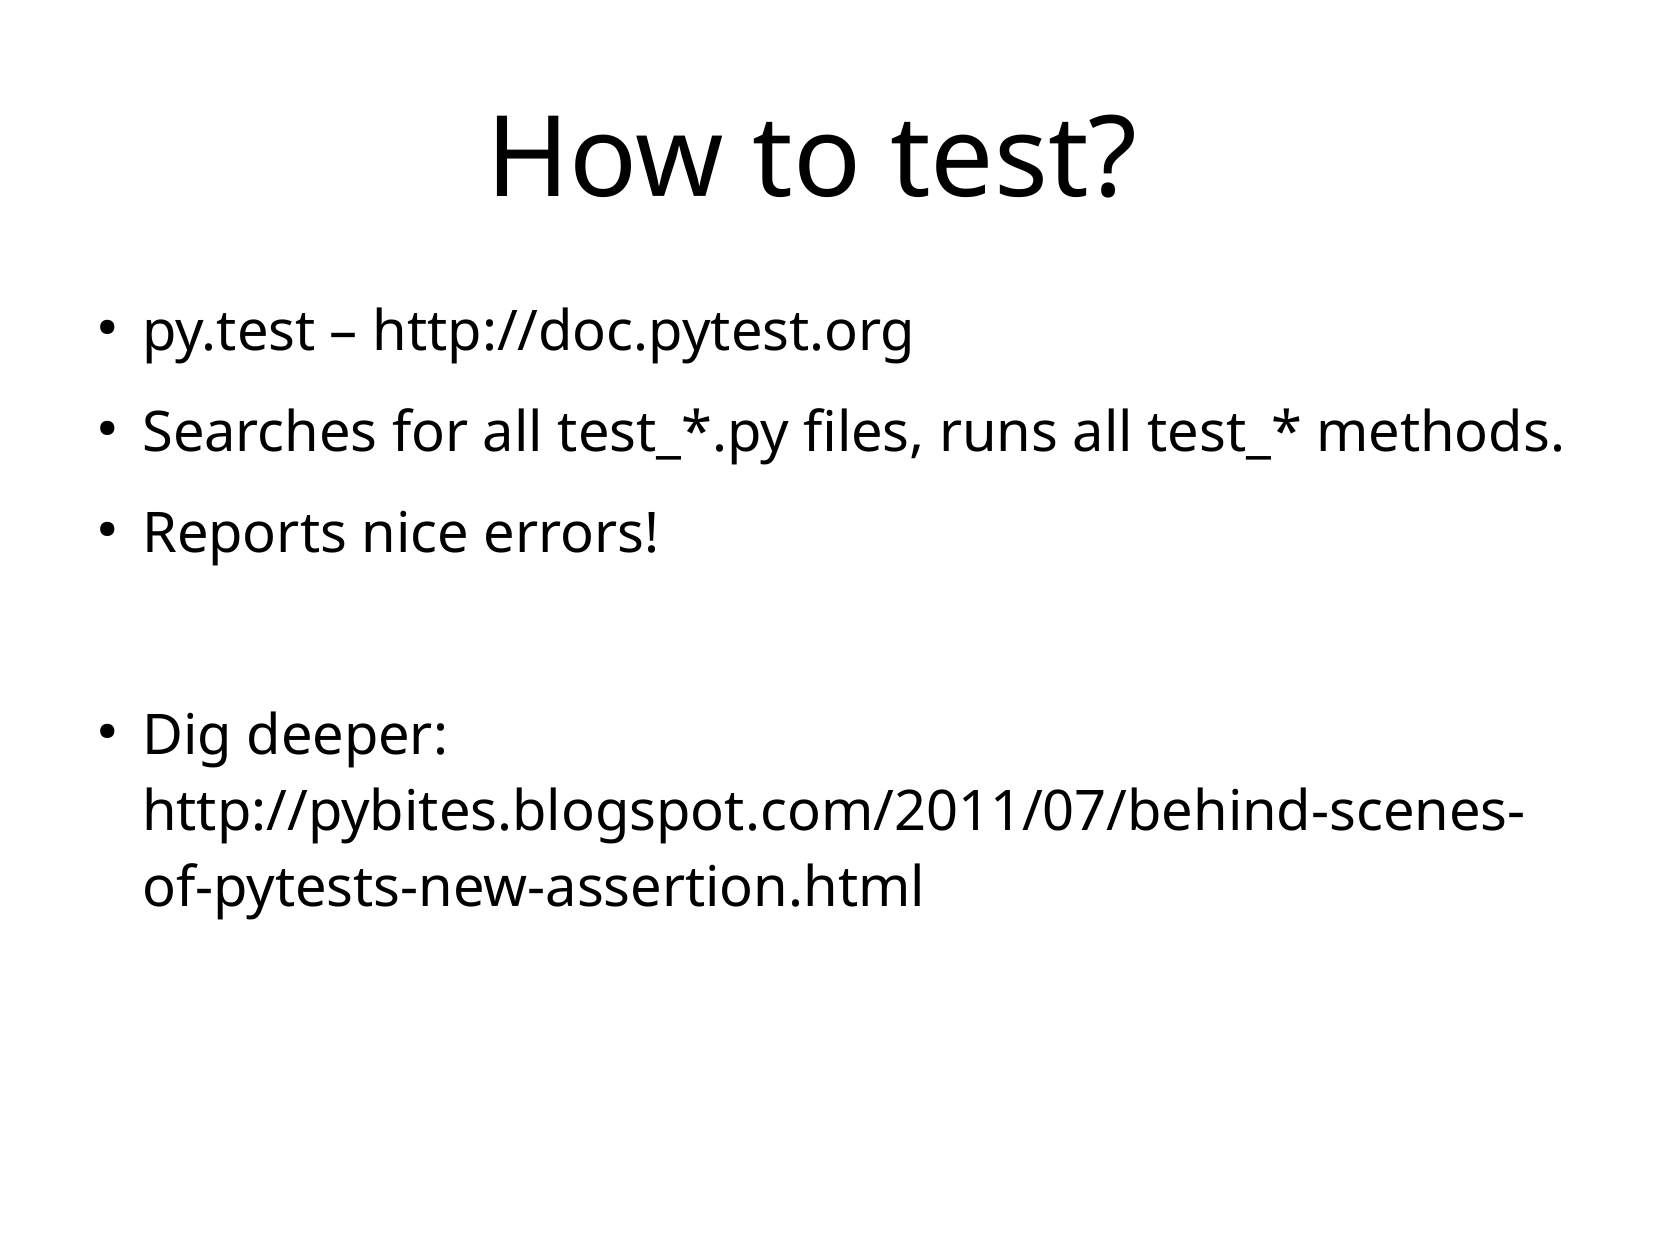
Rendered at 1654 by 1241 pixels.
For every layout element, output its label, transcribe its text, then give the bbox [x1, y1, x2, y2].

title How to test? [82, 49, 1571, 257]
list py.test – http://doc.pytest.org Searches for all test_*.py files, runs all test_* methods. Reports nice errors! Dig deeper: http://pybites.blogspot.com/2011/07/behind-scenes-of-pytests-new-assertion.html [82, 290, 1571, 1010]
